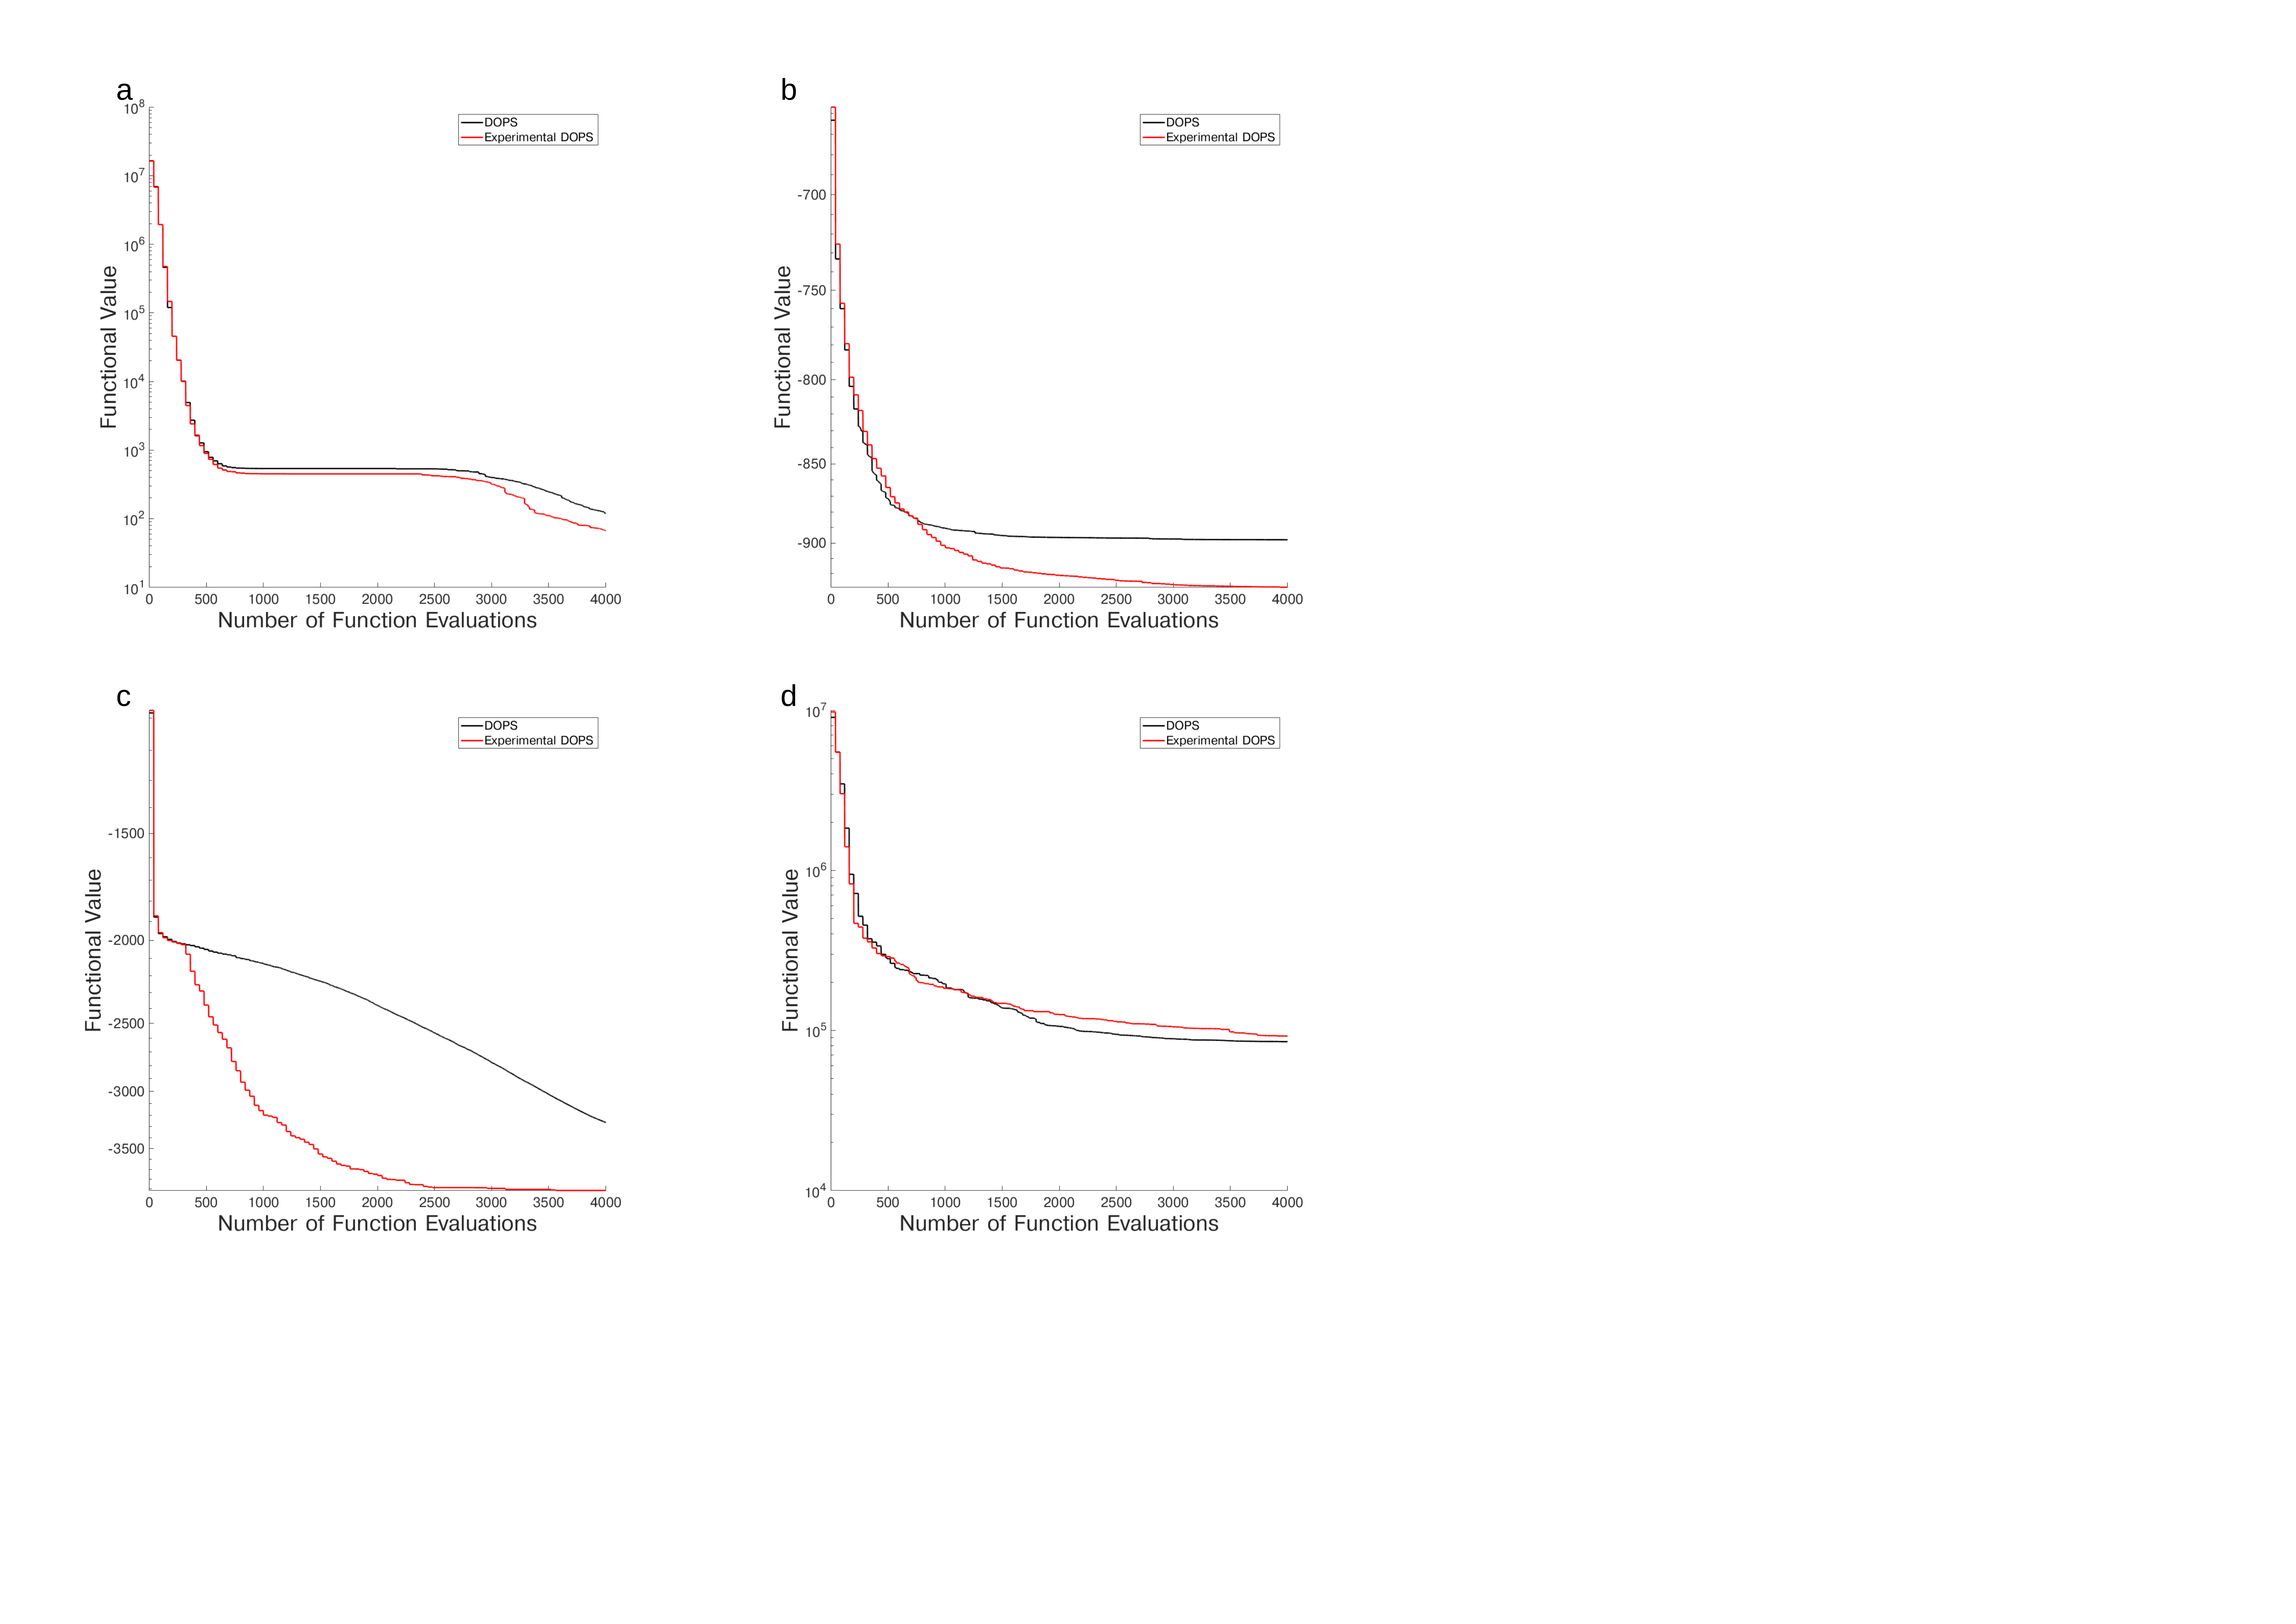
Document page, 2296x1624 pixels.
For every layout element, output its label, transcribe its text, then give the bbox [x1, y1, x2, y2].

text_box d [776, 676, 864, 715]
text_box b [776, 70, 864, 109]
picture [755, 666, 1344, 1255]
text_box a [111, 70, 200, 109]
picture [73, 63, 662, 652]
picture [755, 63, 1344, 652]
picture [73, 666, 662, 1255]
text_box c [111, 676, 200, 715]
